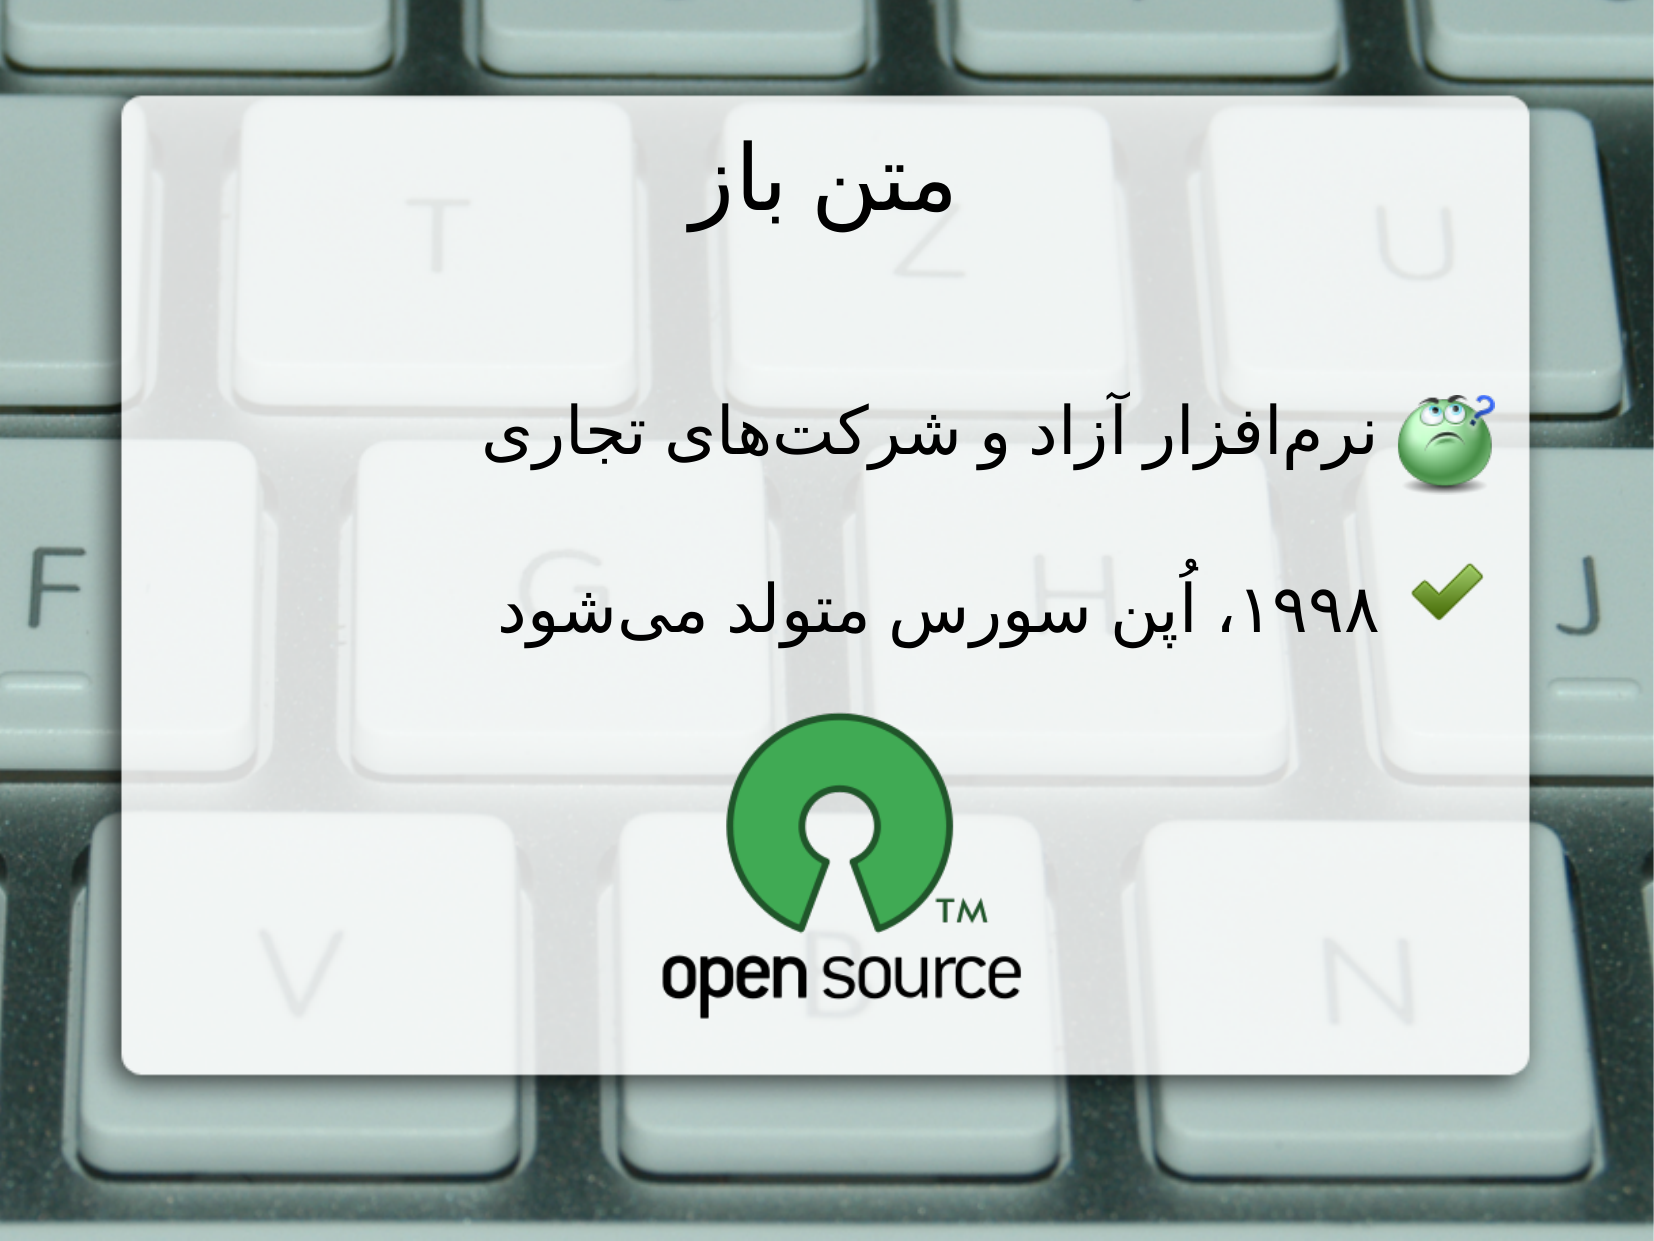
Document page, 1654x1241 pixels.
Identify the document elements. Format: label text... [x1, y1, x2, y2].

title متن باز [120, 105, 1531, 272]
text_box نرم‌افزار آزاد و شرکت‌های تجاری ۱۹۹۸، اُپن سورس متولد می‌شود [120, 390, 1381, 665]
picture [0, 0, 1654, 1241]
